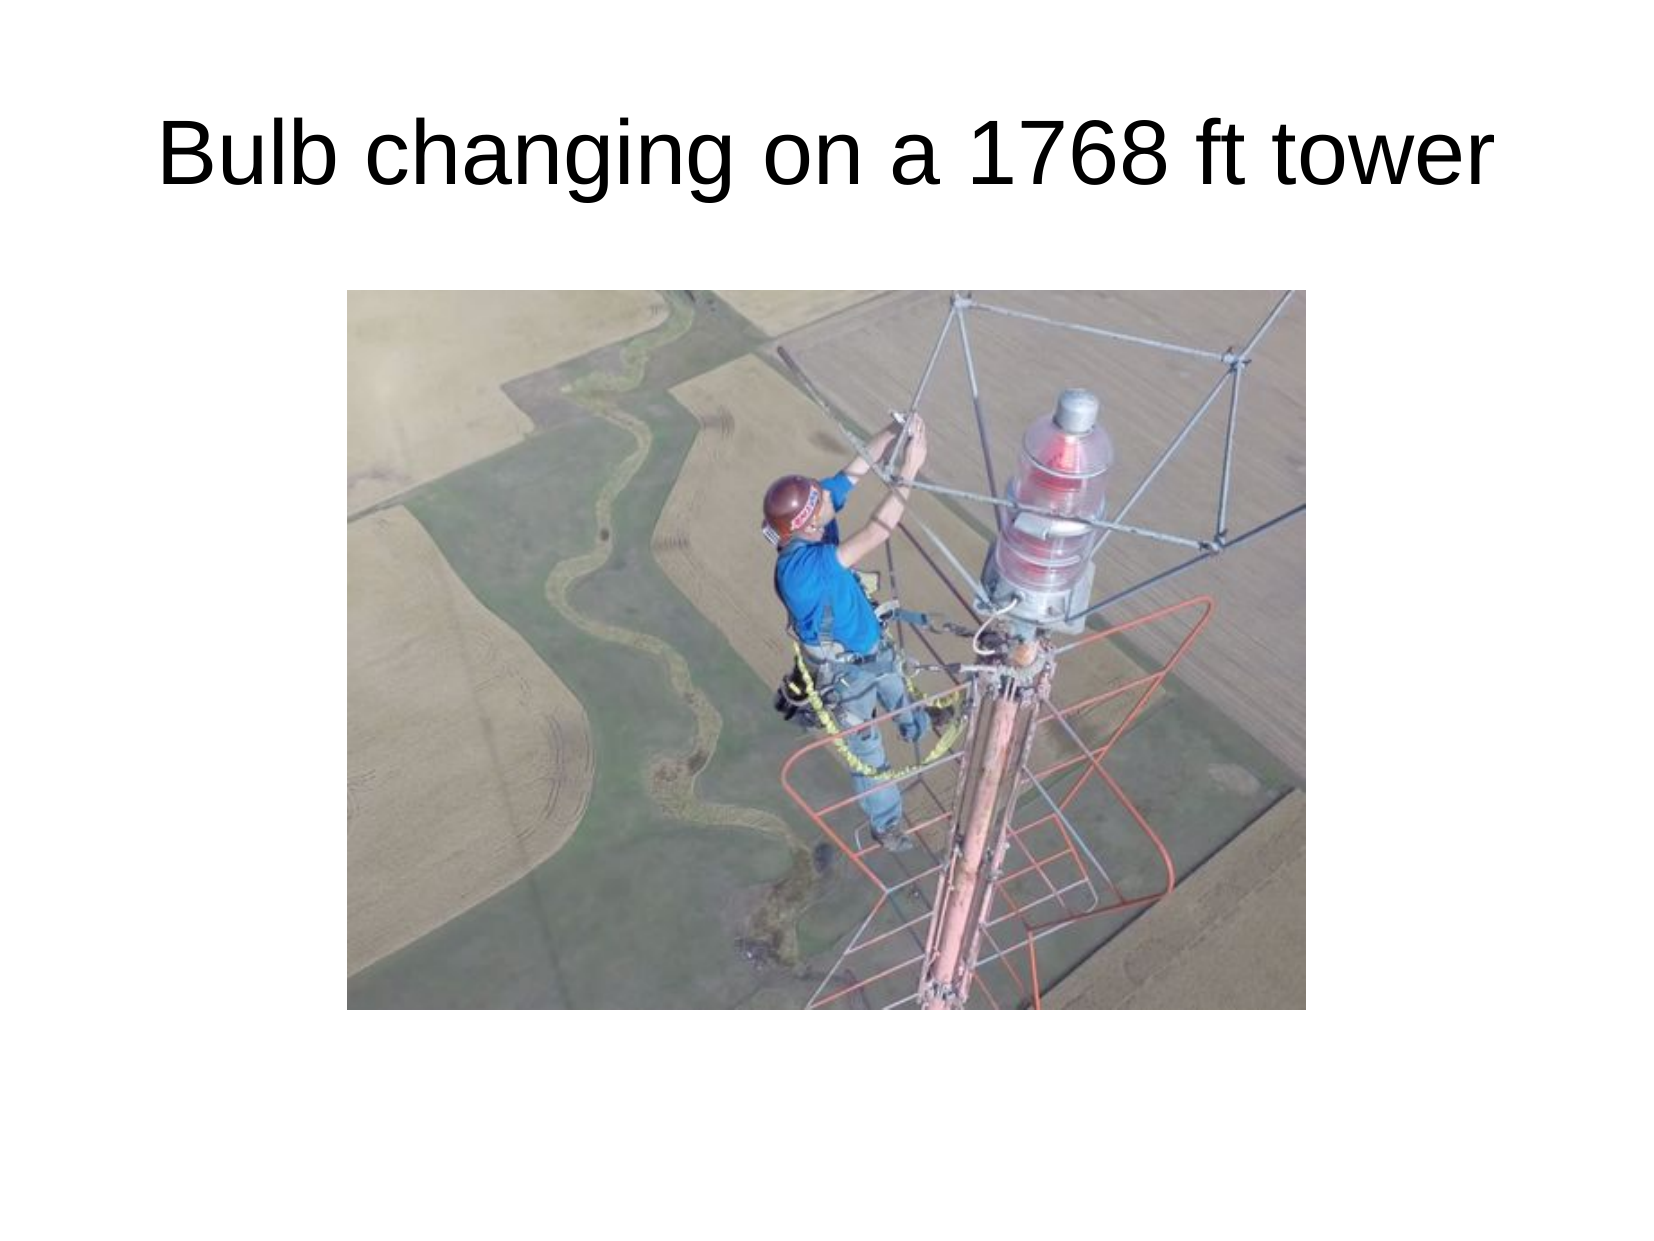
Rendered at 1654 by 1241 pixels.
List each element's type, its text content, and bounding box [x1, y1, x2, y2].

title Bulb changing on a 1768 ft tower [82, 49, 1571, 257]
picture [347, 290, 1306, 1010]
